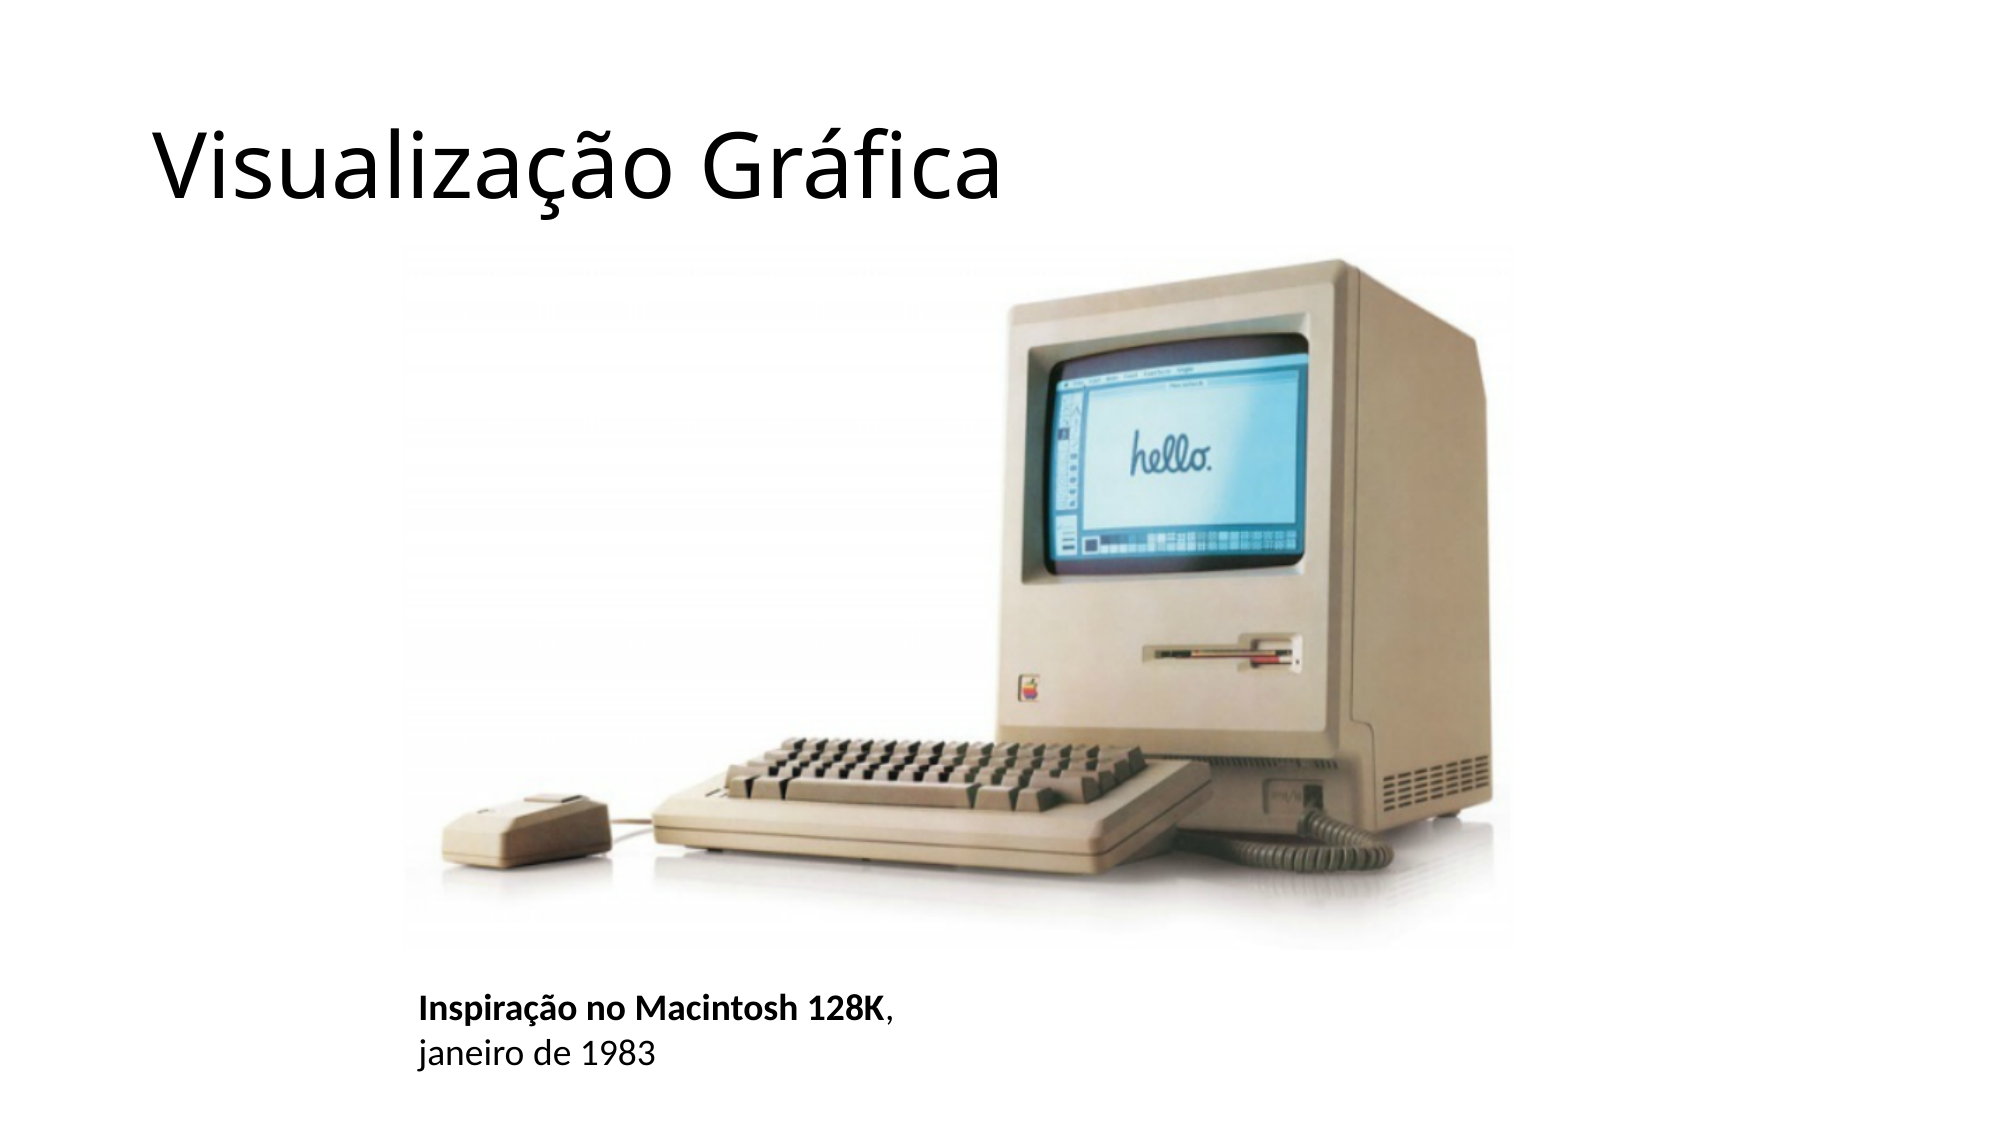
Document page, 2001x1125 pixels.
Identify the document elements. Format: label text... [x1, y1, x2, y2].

picture [403, 245, 1513, 951]
title Visualização Gráfica [137, 59, 1863, 278]
text_box Inspiração no Macintosh 128K, janeiro de 1983 [403, 975, 1011, 1082]
